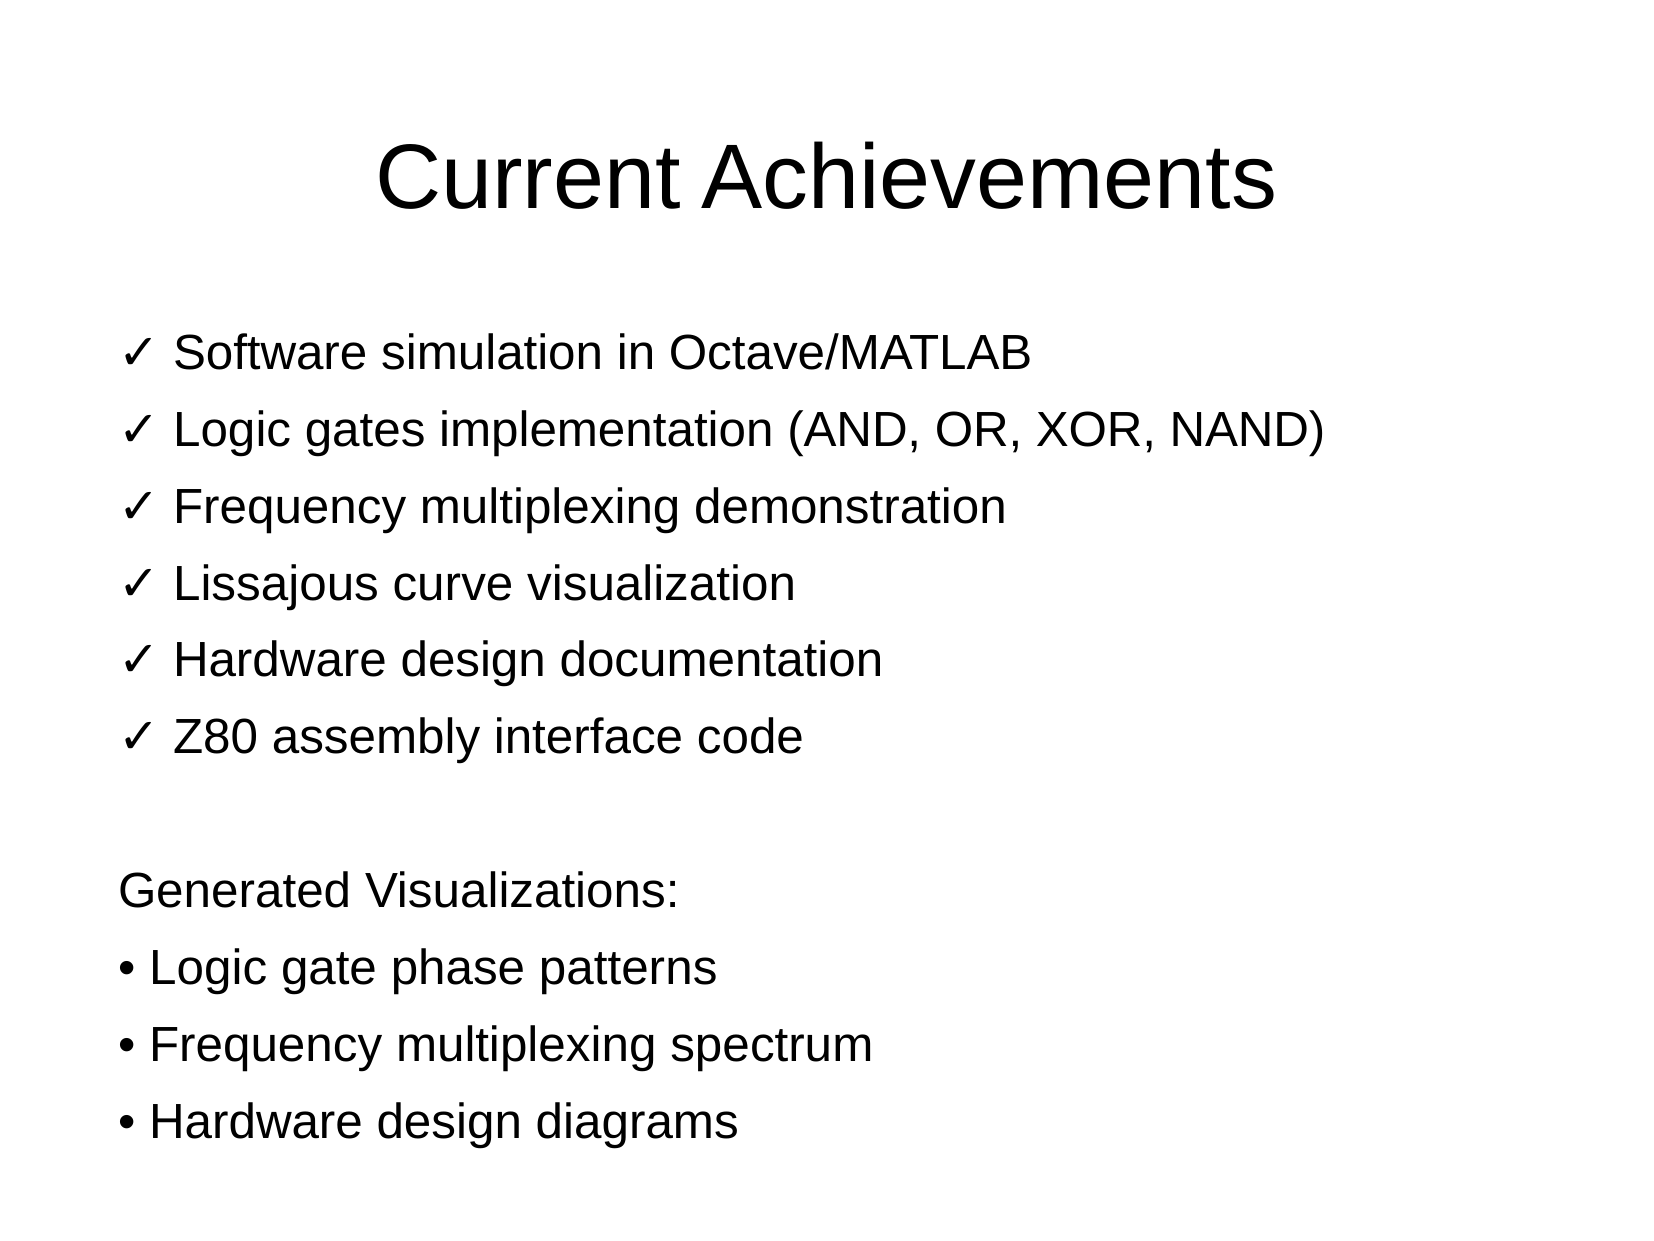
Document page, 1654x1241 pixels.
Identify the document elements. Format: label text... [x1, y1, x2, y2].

title Current Achievements [118, 88, 1536, 266]
list ✓ Software simulation in Octave/MATLAB ✓ Logic gates implementation (AND, OR, XOR, NAND) ✓ Frequency multiplexing demonstration ✓ Lissajous curve visualization ✓ Hardware design documentation ✓ Z80 assembly interface code Generated Visualizations: • Logic gate phase patterns • Frequency multiplexing spectrum • Hardware design diagrams [118, 324, 1536, 1152]
